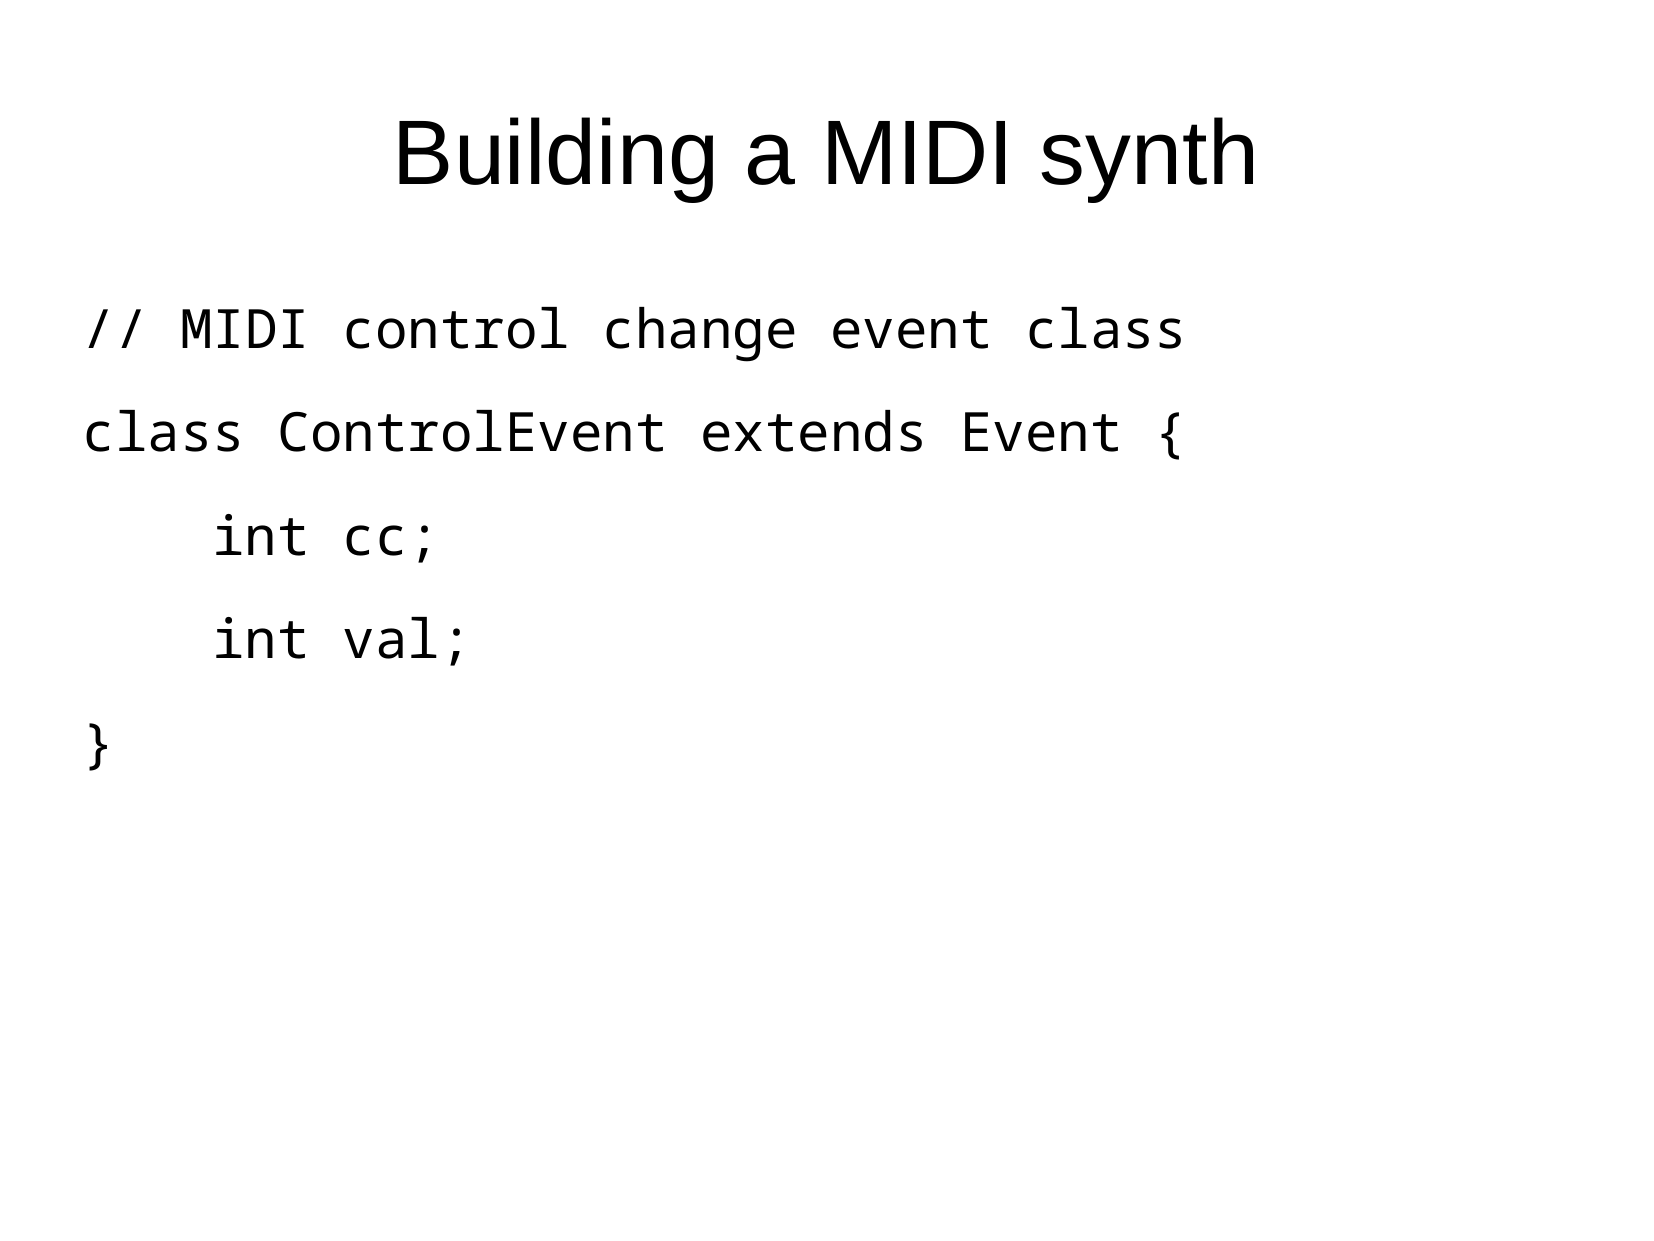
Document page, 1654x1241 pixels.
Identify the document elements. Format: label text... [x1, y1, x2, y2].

title Building a MIDI synth [82, 49, 1571, 257]
list // MIDI control change event class class ControlEvent extends Event { int cc; int val; } [82, 290, 1538, 1010]
